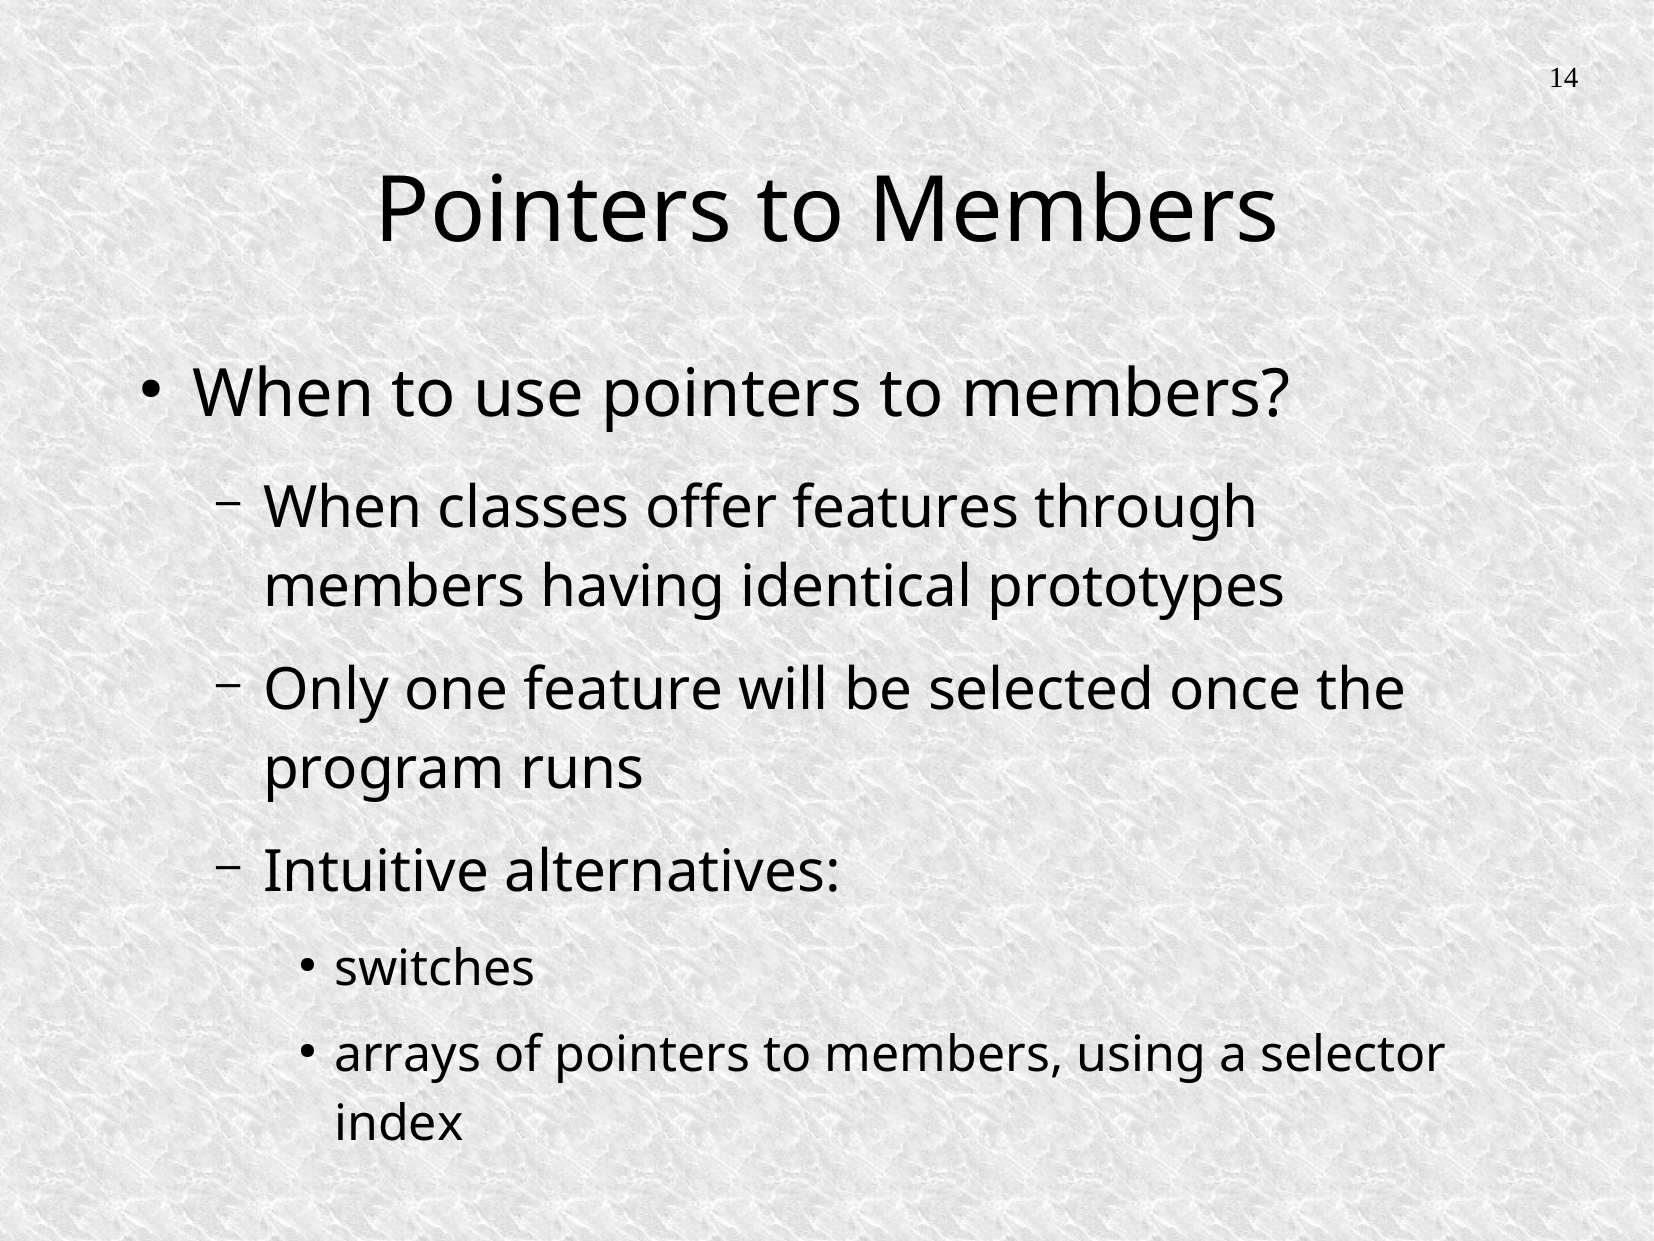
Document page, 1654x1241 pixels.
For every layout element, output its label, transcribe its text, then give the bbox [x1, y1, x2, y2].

list When to use pointers to members? When classes offer features through members having identical prototypes Only one feature will be selected once the program runs Intuitive alternatives: switches arrays of pointers to members, using a selector index [121, 344, 1534, 1127]
title Pointers to Members [121, 102, 1534, 311]
picture [0, 0, 1654, 1241]
